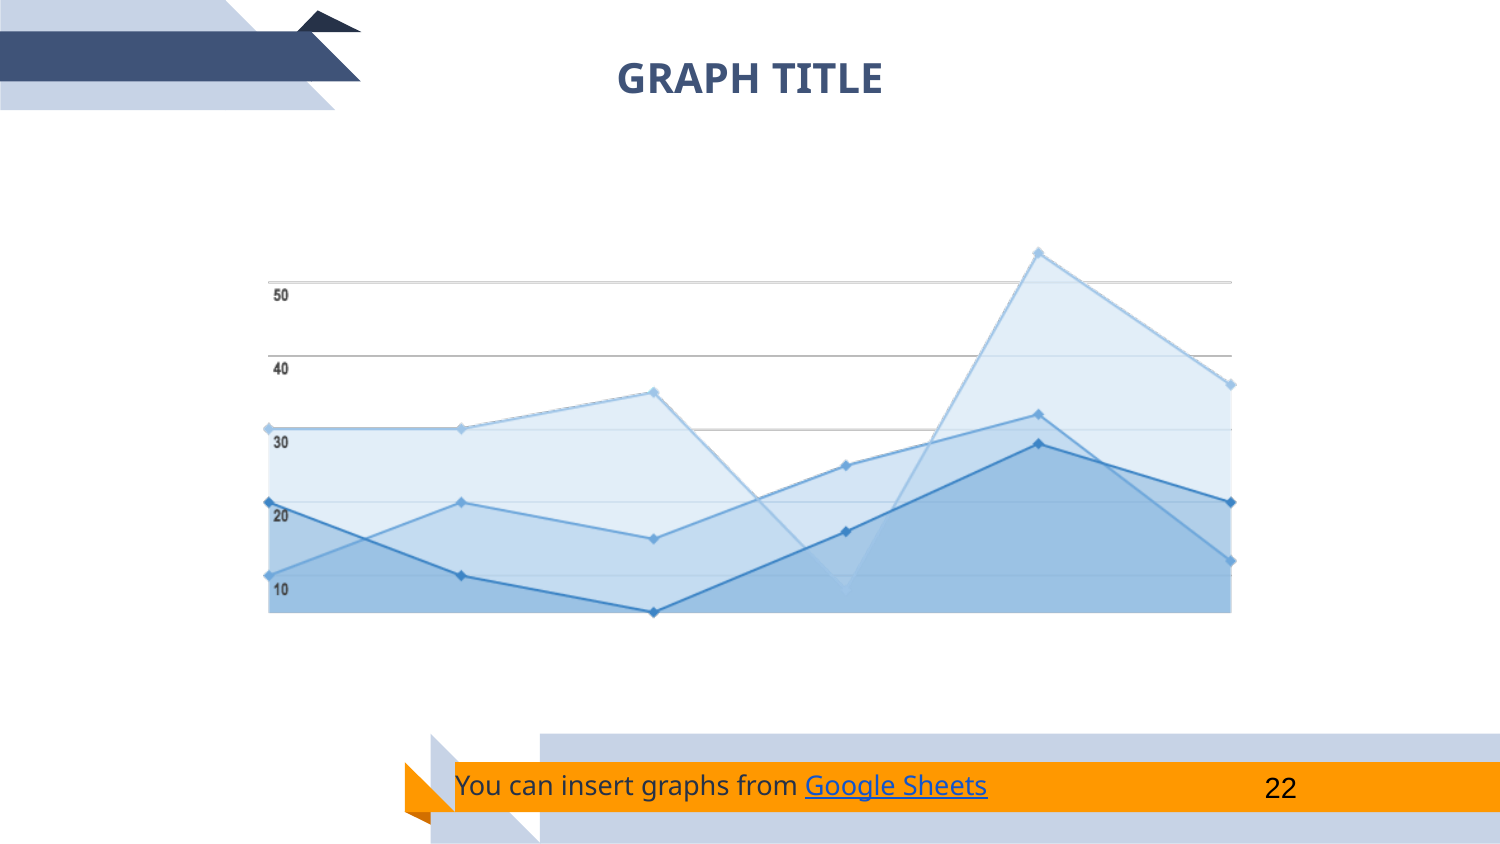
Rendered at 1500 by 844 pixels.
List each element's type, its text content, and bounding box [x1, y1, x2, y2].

title GRAPH TITLE [318, 14, 1182, 141]
slide_number <numer> [1249, 760, 1494, 813]
picture [58, 131, 1442, 726]
list You can insert graphs from Google Sheets [440, 760, 1249, 813]
